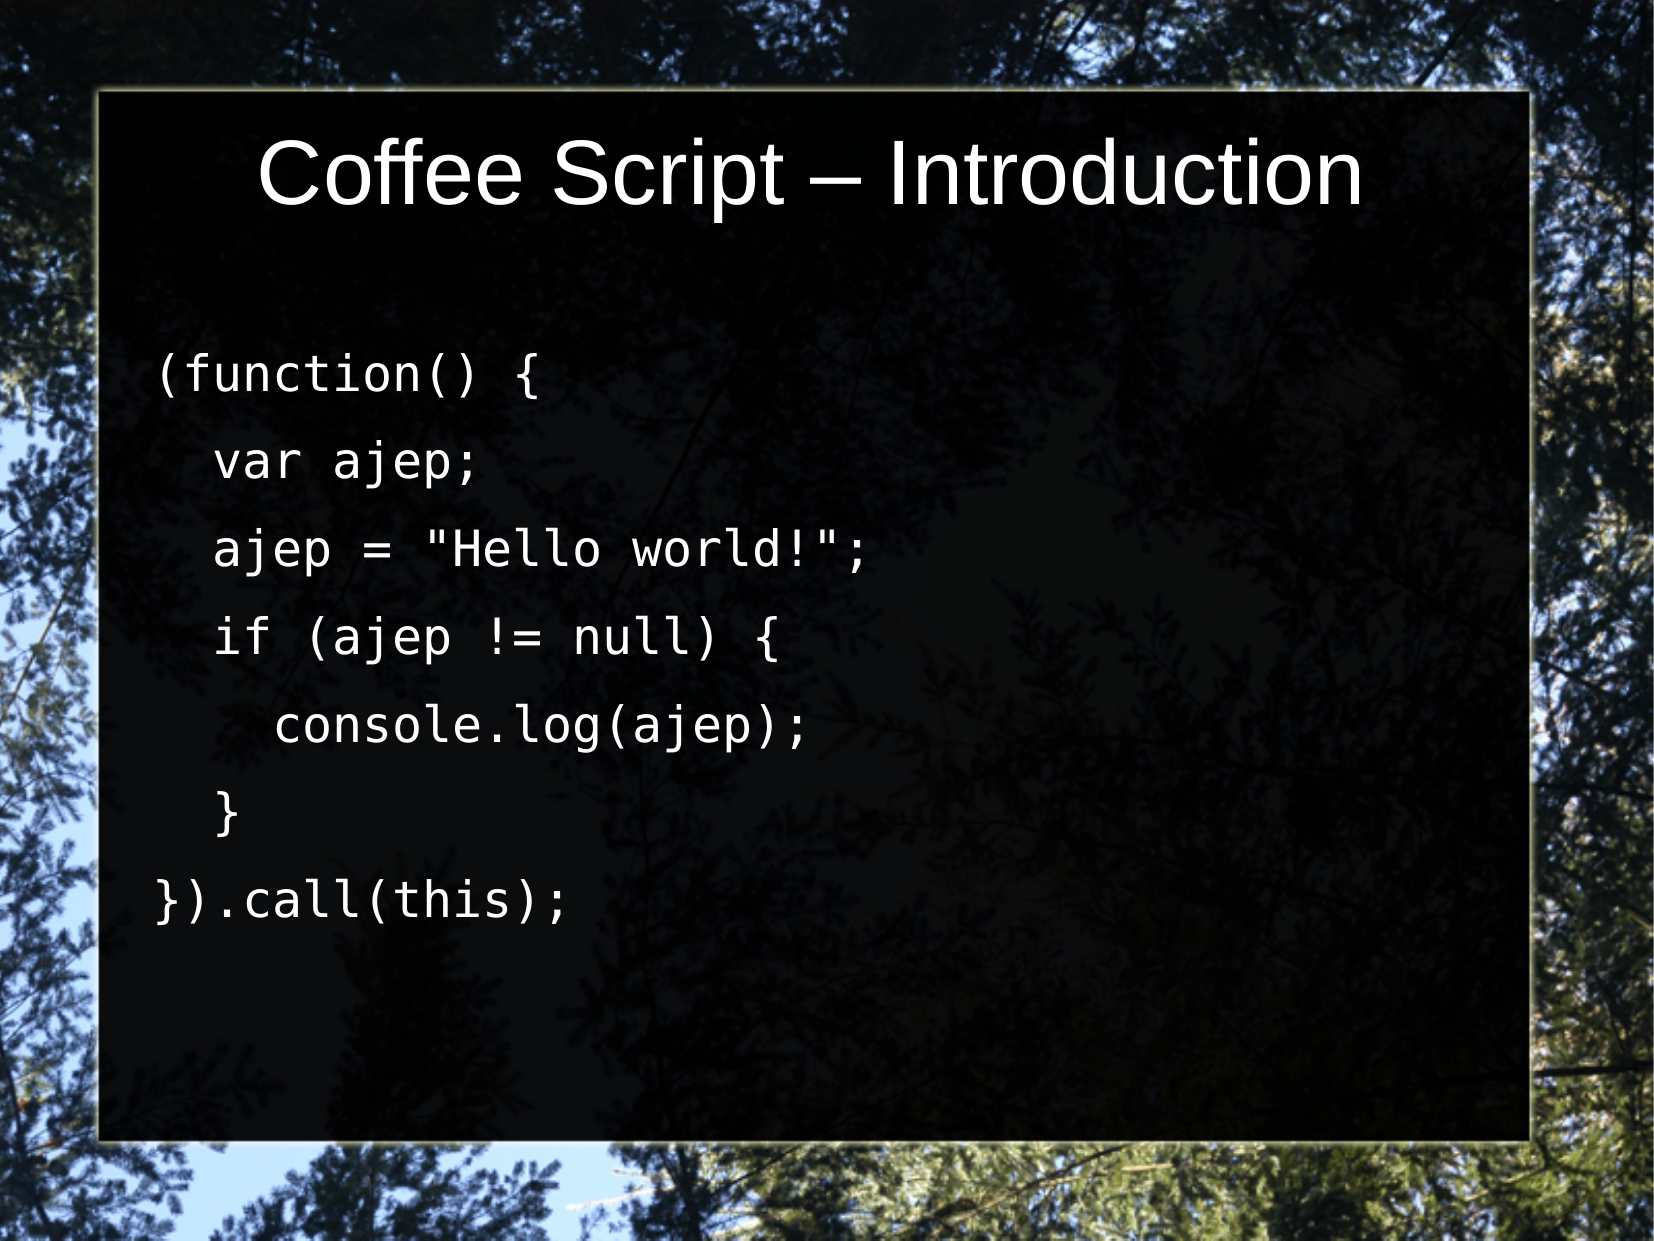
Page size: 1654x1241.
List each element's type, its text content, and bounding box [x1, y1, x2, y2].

list (function() { var ajep; ajep = "Hello world!"; if (ajep != null) { console.log(ajep); } }).call(this); [152, 344, 1534, 1127]
picture [0, 0, 1654, 1241]
title Coffee Script – Introduction [88, 88, 1536, 257]
